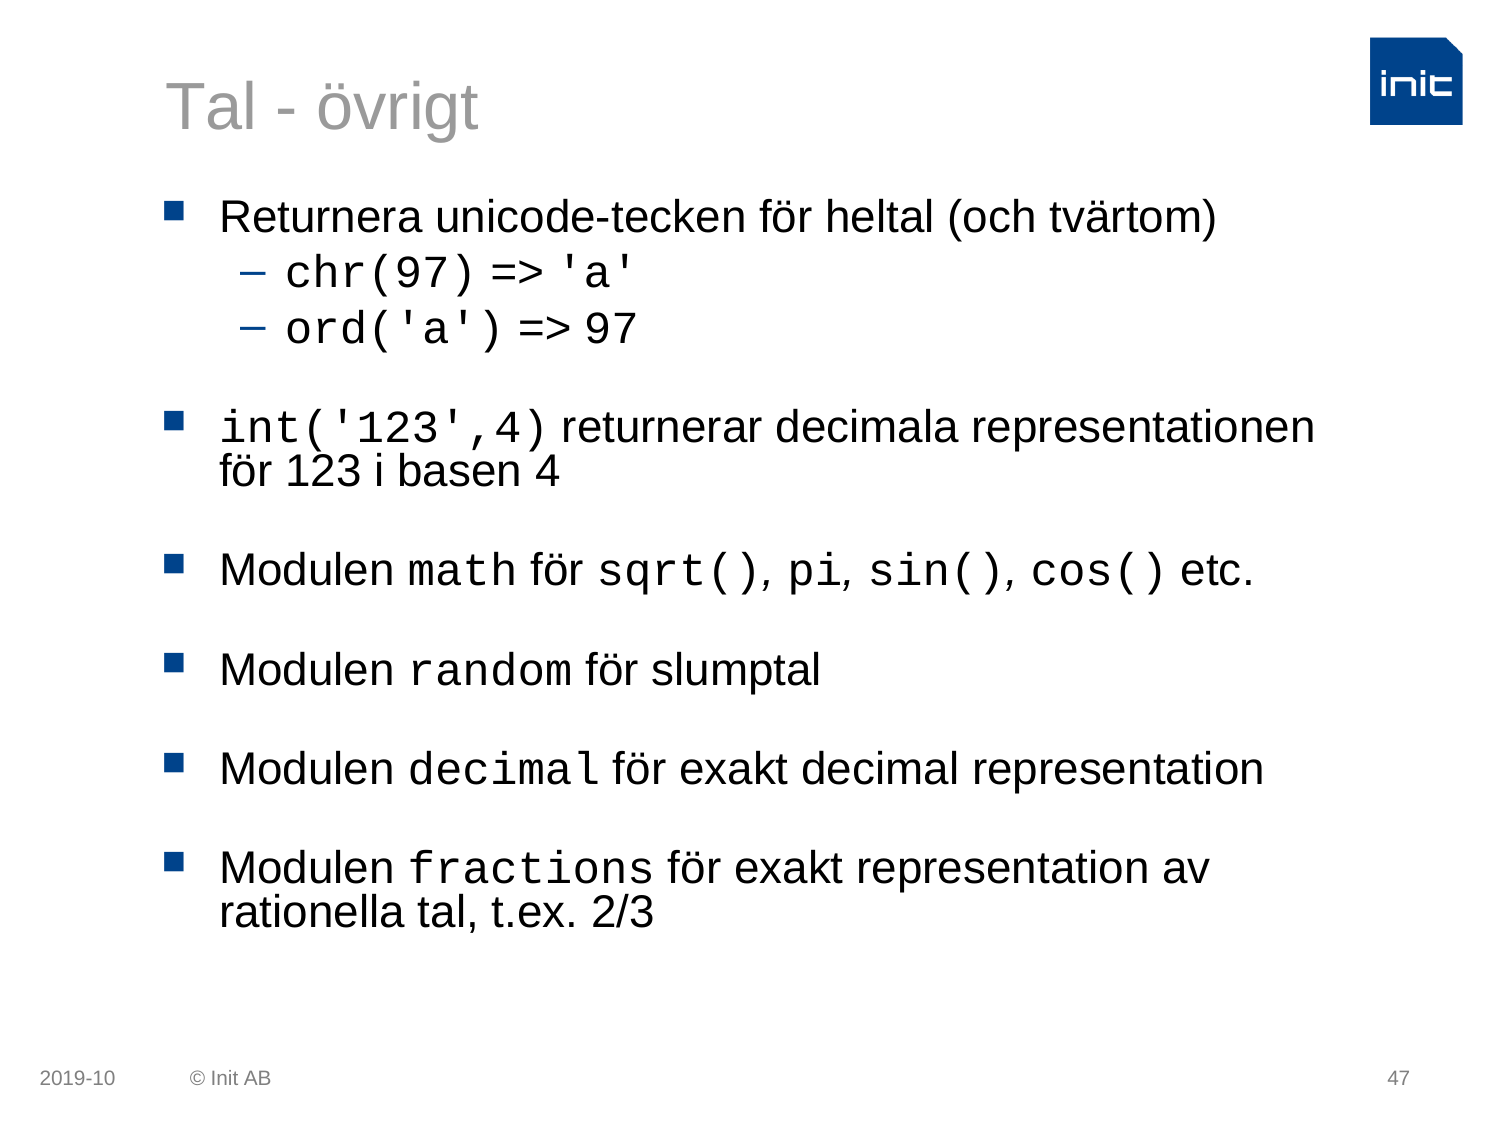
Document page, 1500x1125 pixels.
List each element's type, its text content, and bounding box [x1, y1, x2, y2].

text_box Returnera unicode-tecken för heltal (och tvärtom) chr(97) => 'a' ord('a') => 97 int('123',4) returnerar decimala representationen för 123 i basen 4 Modulen math för sqrt(), pi, sin(), cos() etc. Modulen random för slumptal Modulen decimal för exakt decimal representation Modulen fractions för exakt representation av rationella tal, t.ex. 2/3 [150, 189, 1351, 963]
picture [1370, 37, 1463, 125]
text_box Tal - övrigt [150, 0, 1351, 151]
text_box 2019-10 [24, 1037, 151, 1098]
text_box © Init AB [174, 1037, 1326, 1098]
text_box <nummer> [1350, 1037, 1426, 1098]
